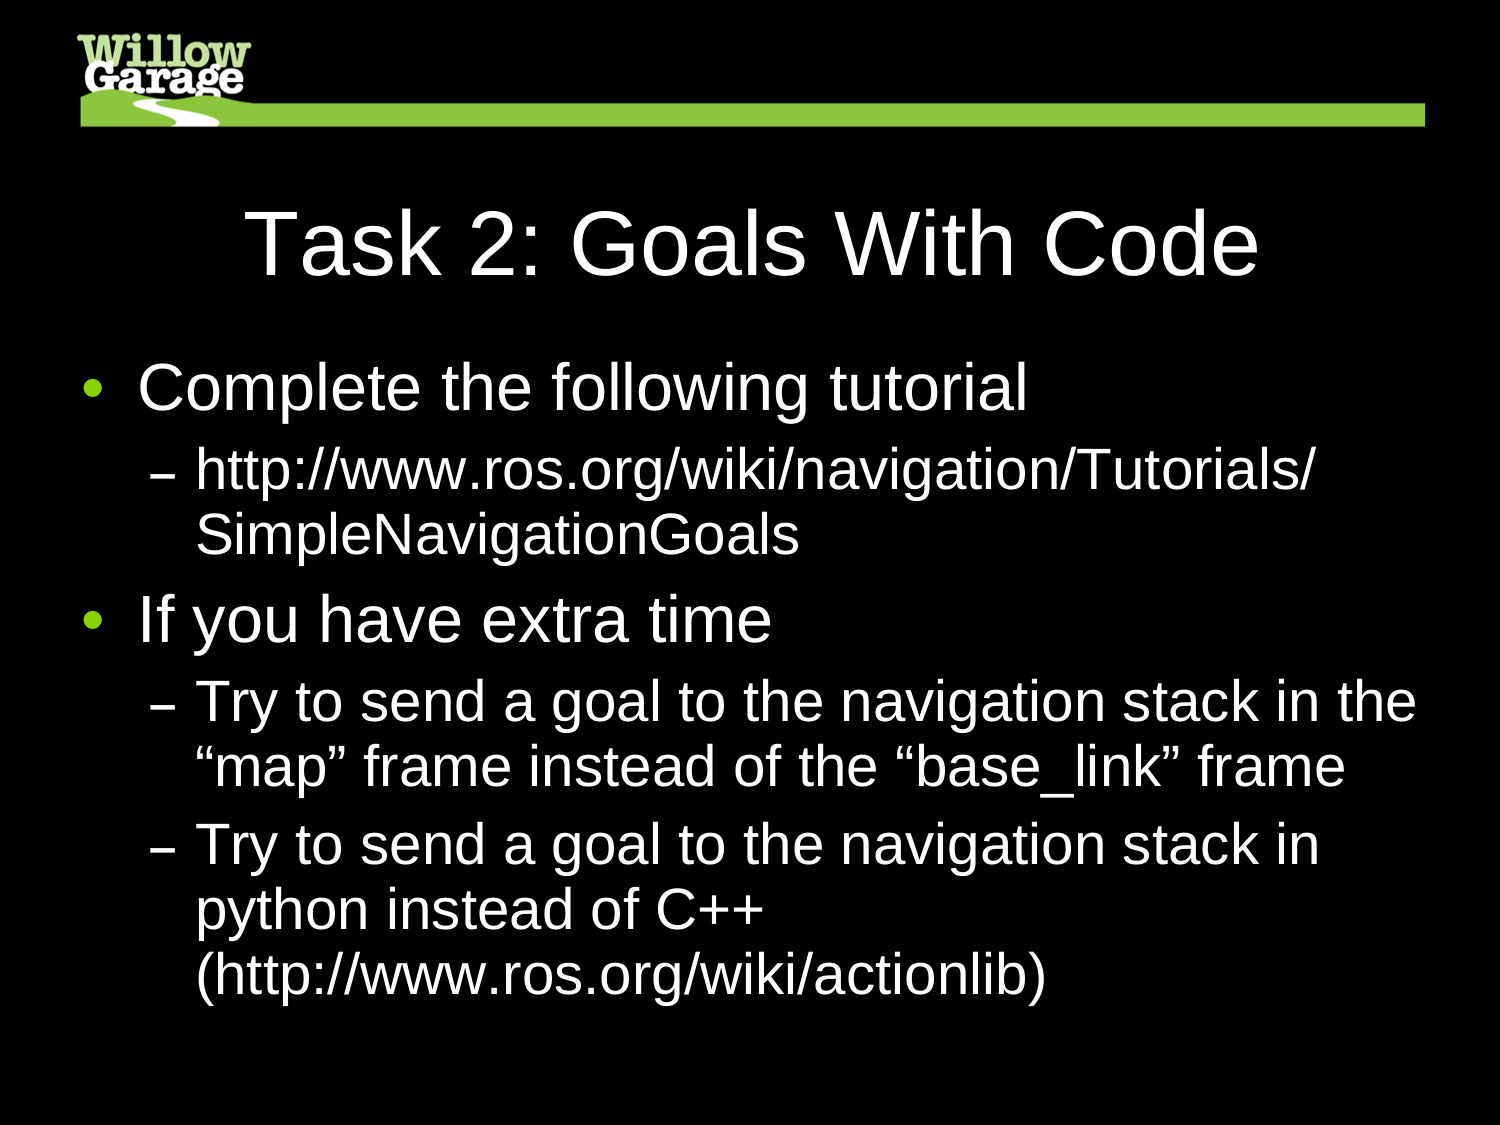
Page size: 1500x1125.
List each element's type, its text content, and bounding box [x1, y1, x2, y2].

title Task 2: Goals With Code [75, 144, 1426, 343]
list Complete the following tutorial http://www.ros.org/wiki/navigation/Tutorials/SimpleNavigationGoals If you have extra time Try to send a goal to the navigation stack in the “map” frame instead of the “base_link” frame Try to send a goal to the navigation stack in python instead of C++ (http://www.ros.org/wiki/actionlib) [75, 349, 1426, 1078]
picture [50, 0, 1425, 153]
